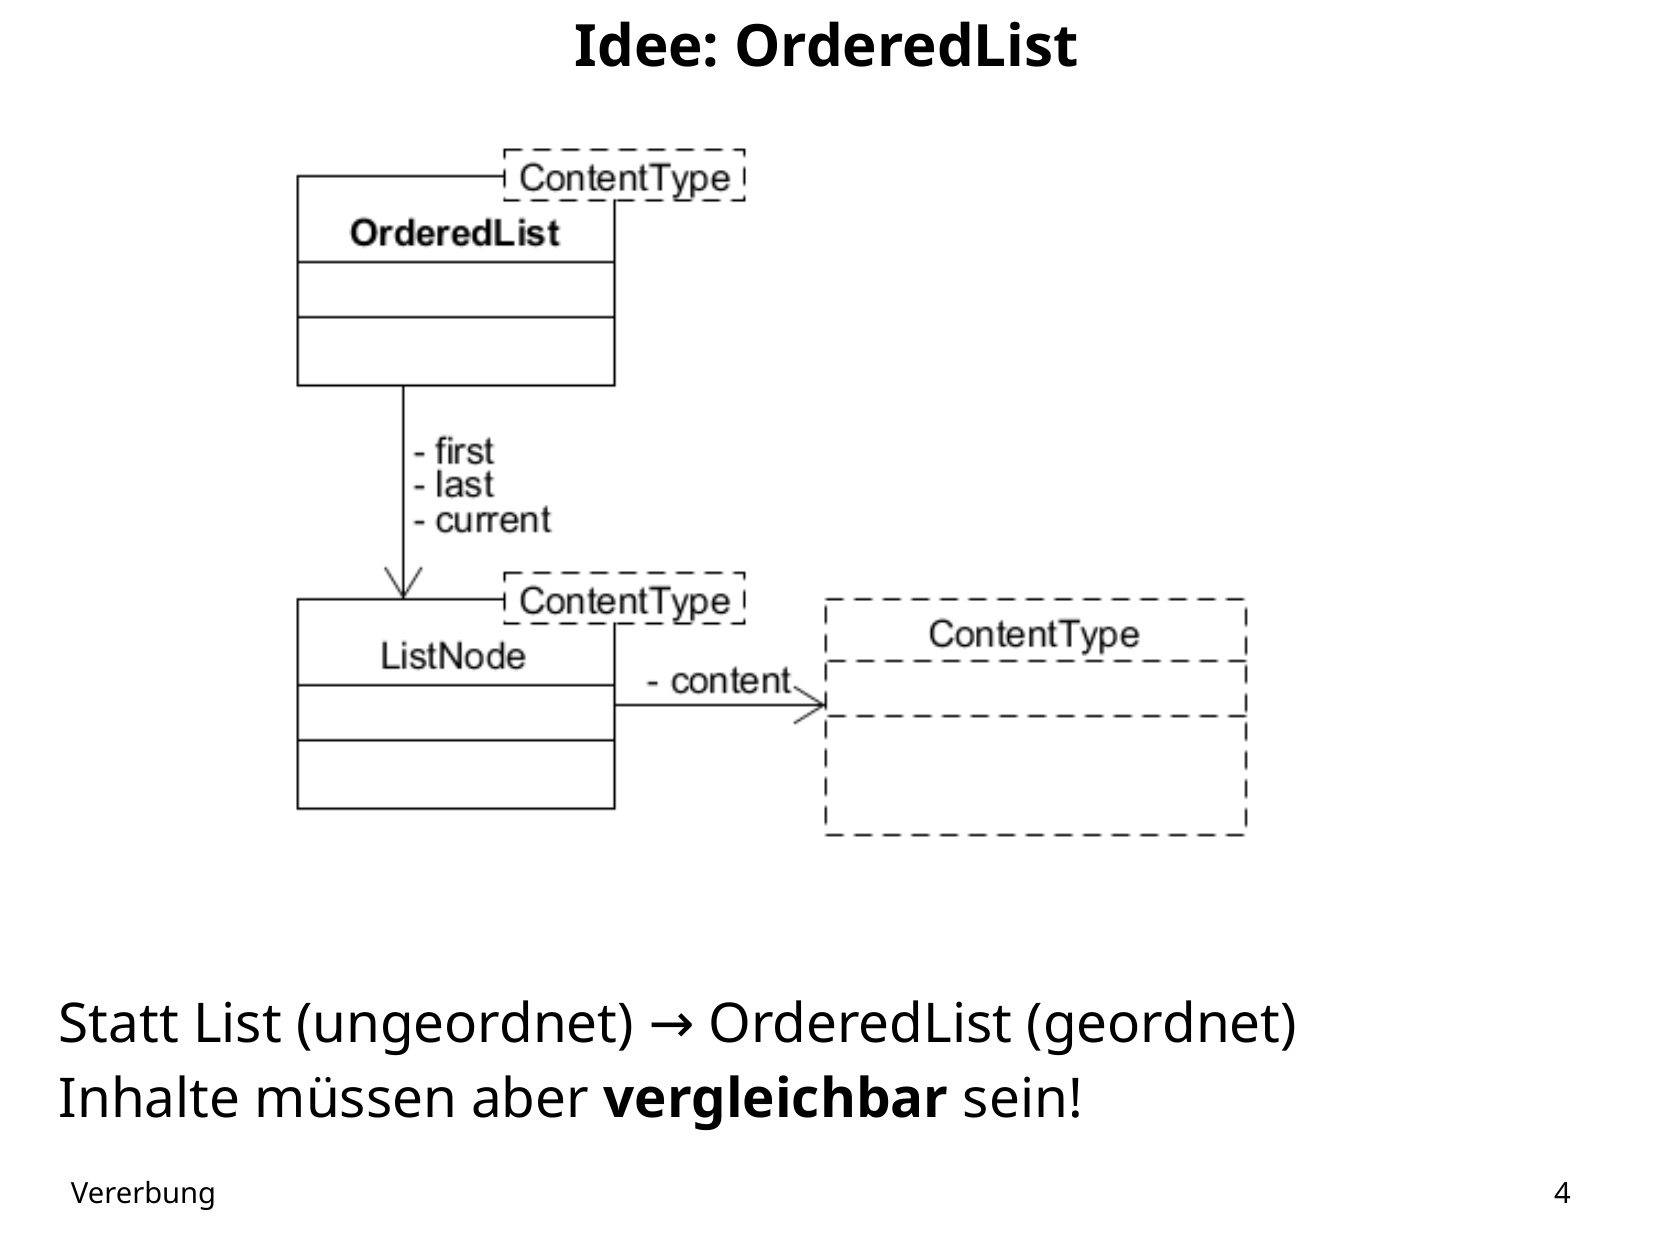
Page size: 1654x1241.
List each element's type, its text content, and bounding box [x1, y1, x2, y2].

title Idee: OrderedList [0, 5, 1654, 83]
list Statt List (ungeordnet) → OrderedList (geordnet) Inhalte müssen aber vergleichbar sein! [59, 909, 1607, 1134]
picture [295, 147, 1382, 839]
